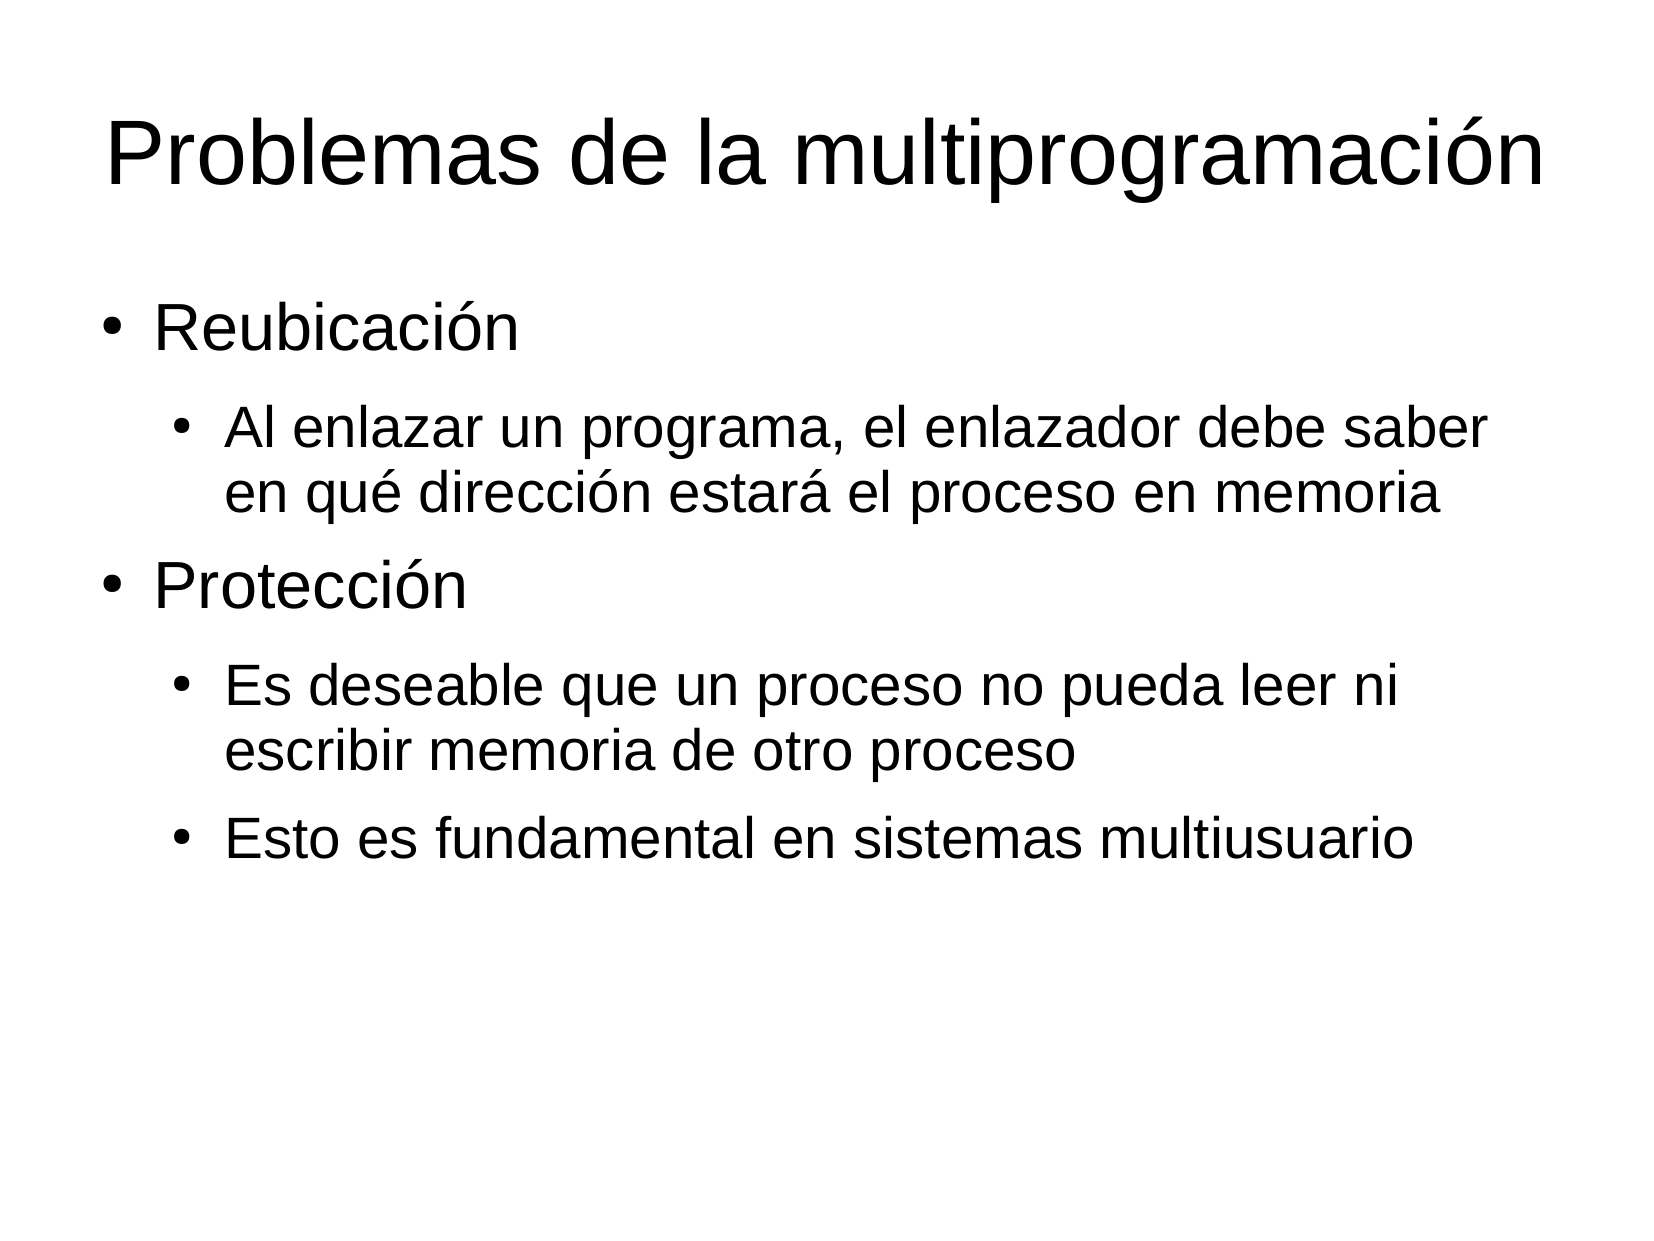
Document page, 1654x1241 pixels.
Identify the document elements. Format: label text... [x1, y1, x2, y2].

title Problemas de la multiprogramación [82, 49, 1571, 257]
list Reubicación Al enlazar un programa, el enlazador debe saber en qué dirección estará el proceso en memoria Protección Es deseable que un proceso no pueda leer ni escribir memoria de otro proceso Esto es fundamental en sistemas multiusuario [82, 290, 1571, 1109]
